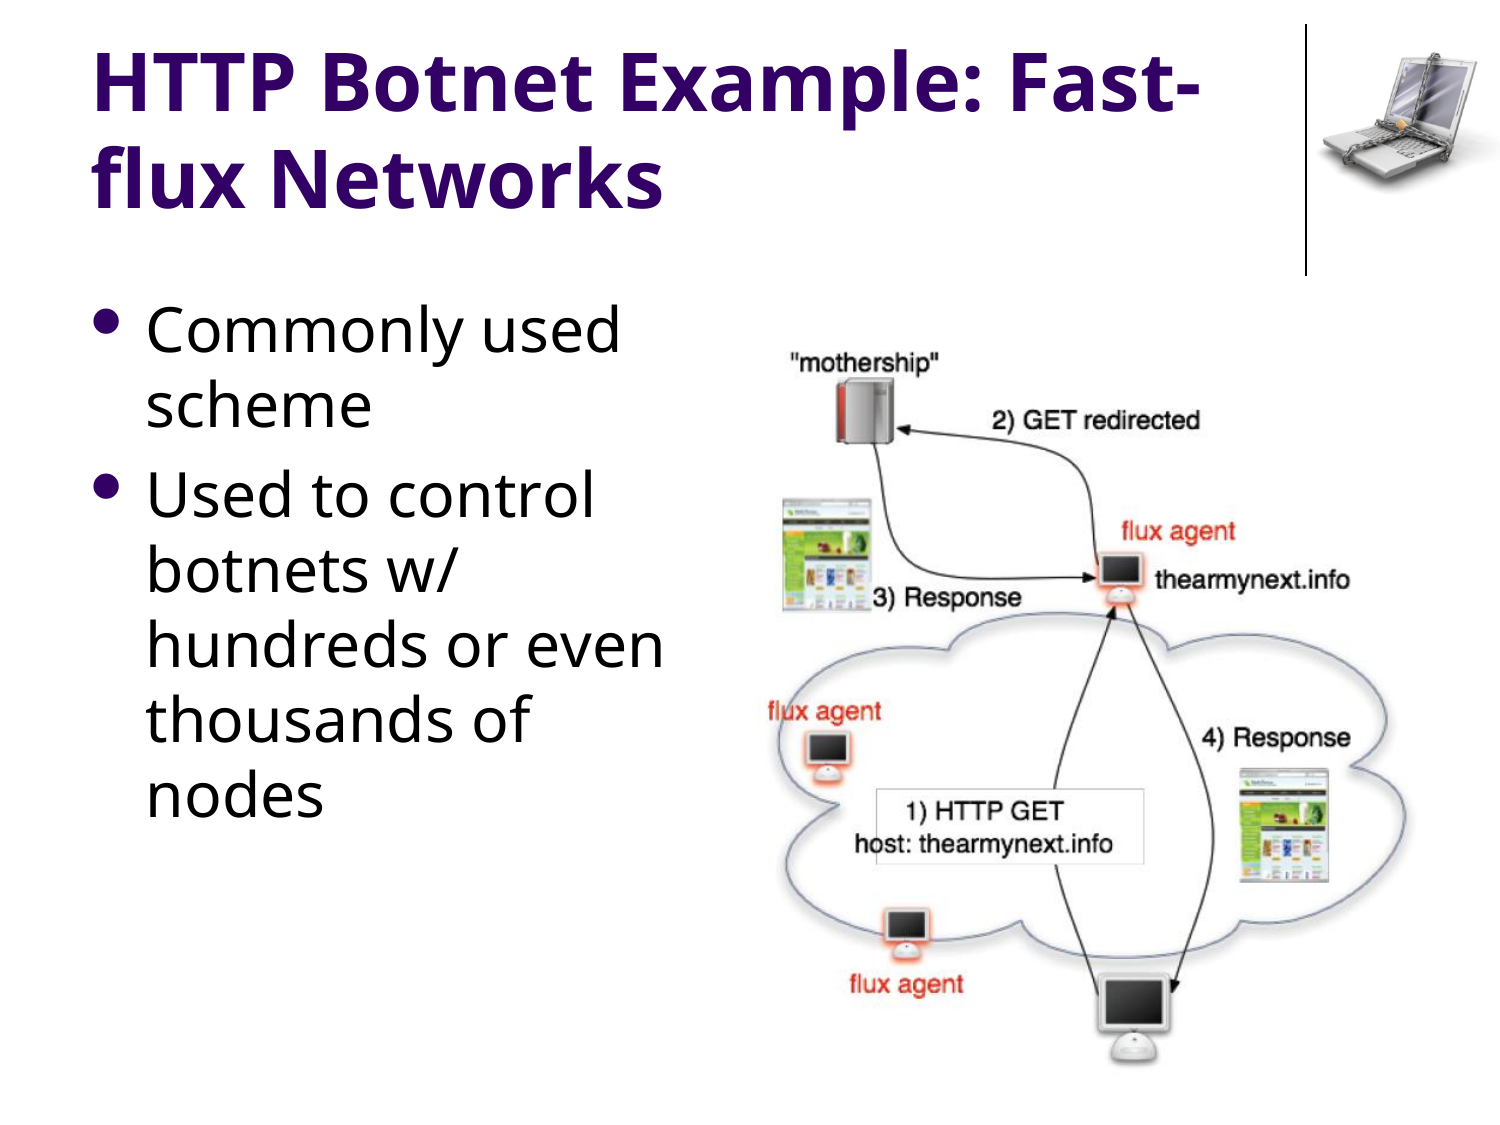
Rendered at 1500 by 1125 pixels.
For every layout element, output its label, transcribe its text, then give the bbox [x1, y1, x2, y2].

text_box Commonly used scheme Used to control botnets w/ hundreds or even thousands of nodes [74, 281, 713, 1075]
title HTTP Botnet Example: Fast-flux Networks [74, 20, 1313, 233]
picture [1313, 41, 1500, 200]
picture [737, 312, 1449, 1086]
